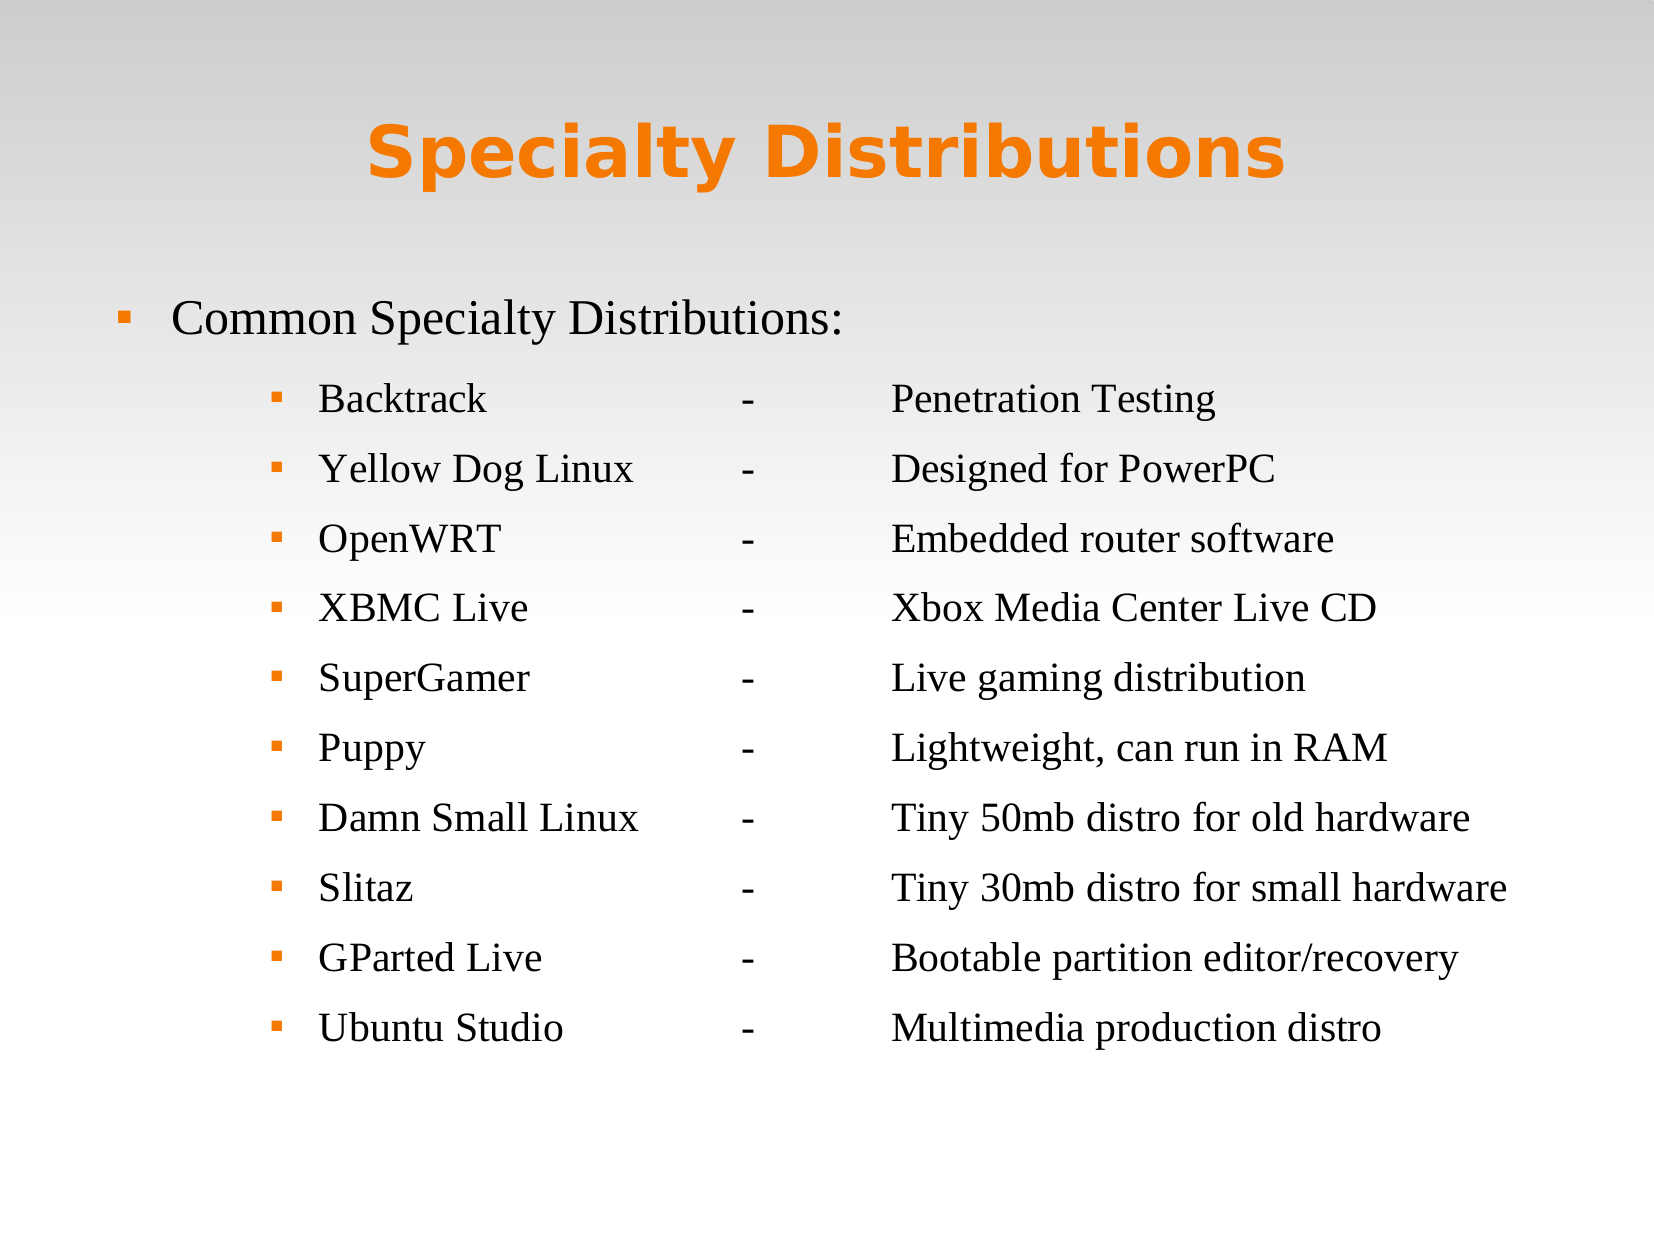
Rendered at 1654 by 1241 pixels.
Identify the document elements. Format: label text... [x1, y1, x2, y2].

list Common Specialty Distributions: Backtrack - Penetration Testing Yellow Dog Linux - Designed for PowerPC OpenWRT - Embedded router software XBMC Live - Xbox Media Center Live CD SuperGamer - Live gaming distribution Puppy - Lightweight, can run in RAM Damn Small Linux - Tiny 50mb distro for old hardware Slitaz - Tiny 30mb distro for small hardware GParted Live - Bootable partition editor/recovery Ubuntu Studio - Multimedia production distro [82, 290, 1571, 1109]
title Specialty Distributions [82, 49, 1571, 257]
